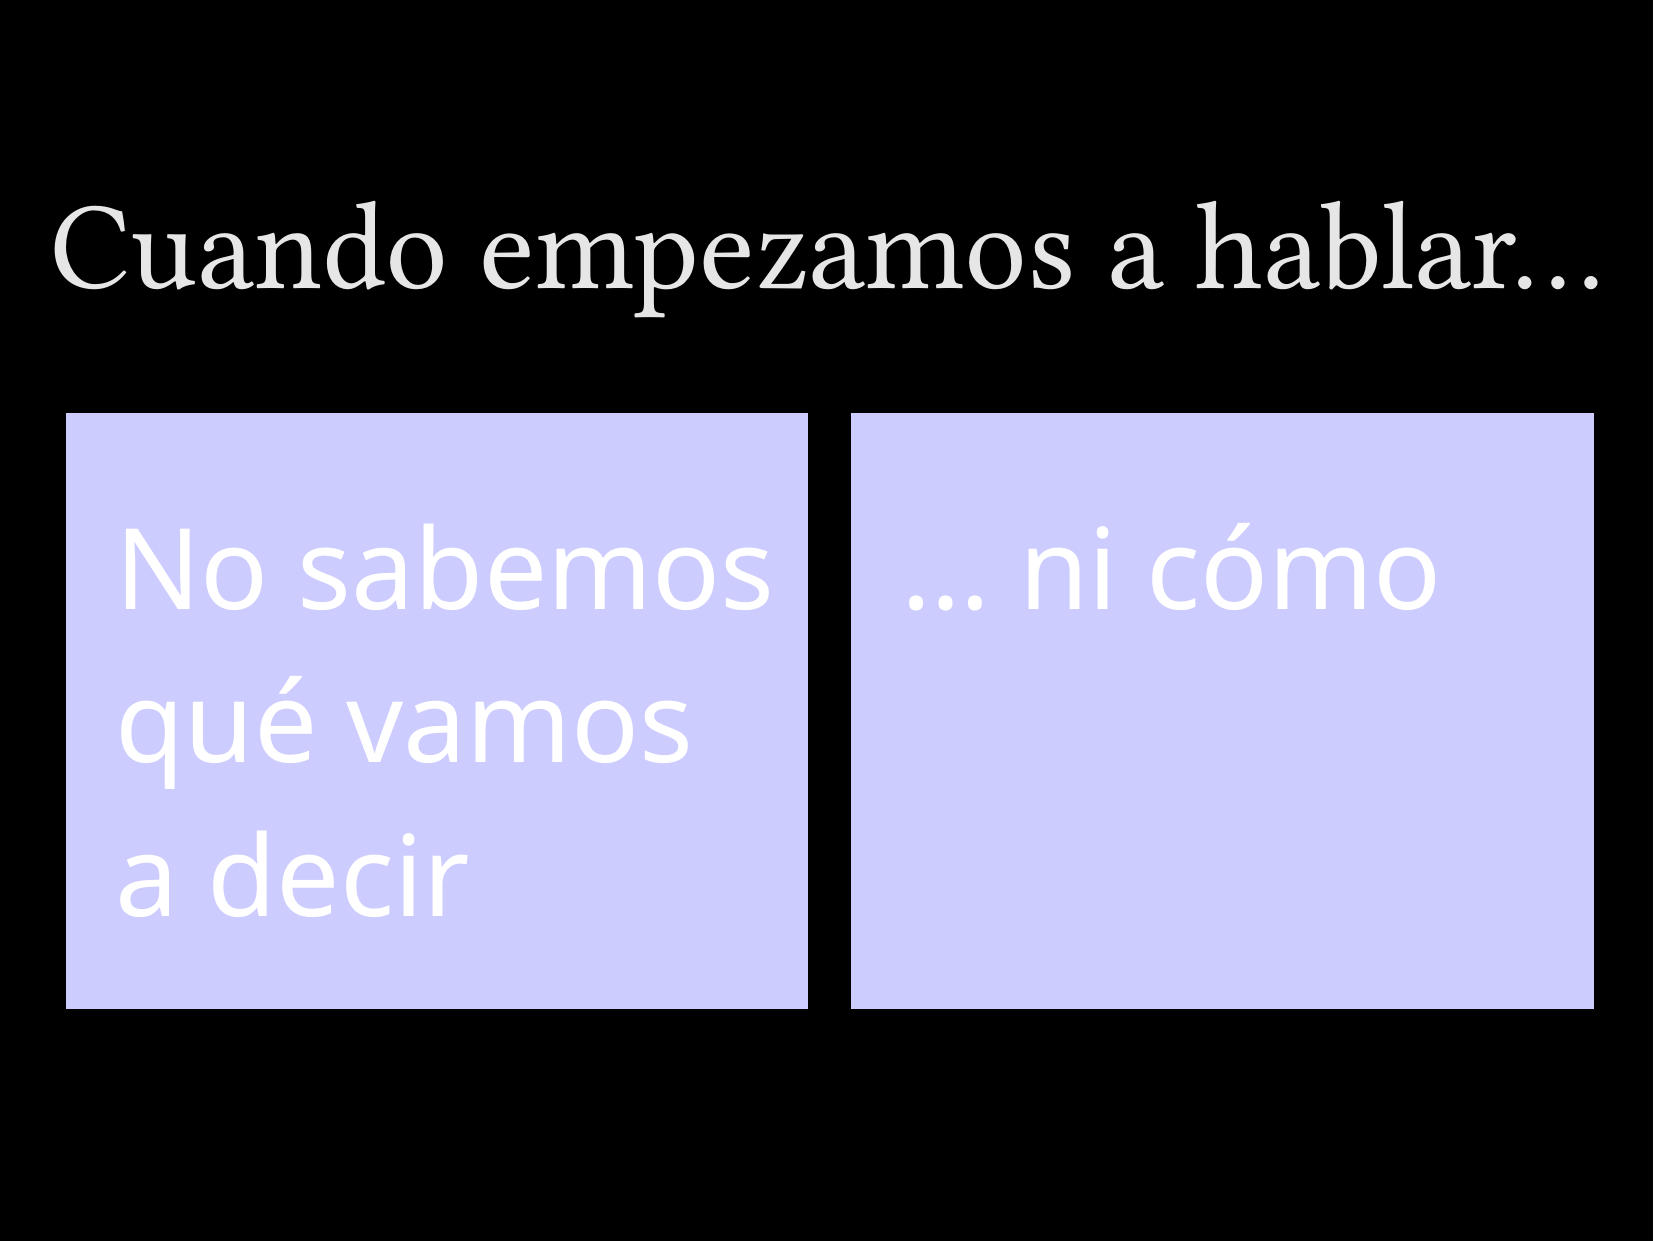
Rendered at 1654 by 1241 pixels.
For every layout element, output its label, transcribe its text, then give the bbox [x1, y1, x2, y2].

text_box [130, 887, 159, 909]
text_box [293, 875, 323, 880]
text_box [65, 412, 809, 1010]
text_box Cuando empezamos a hablar... [35, 169, 1648, 328]
text_box … ni cómo [886, 481, 1611, 860]
text_box No sabemos qué vamos a decir [100, 481, 826, 875]
text_box [223, 875, 257, 909]
text_box [850, 412, 1595, 1010]
